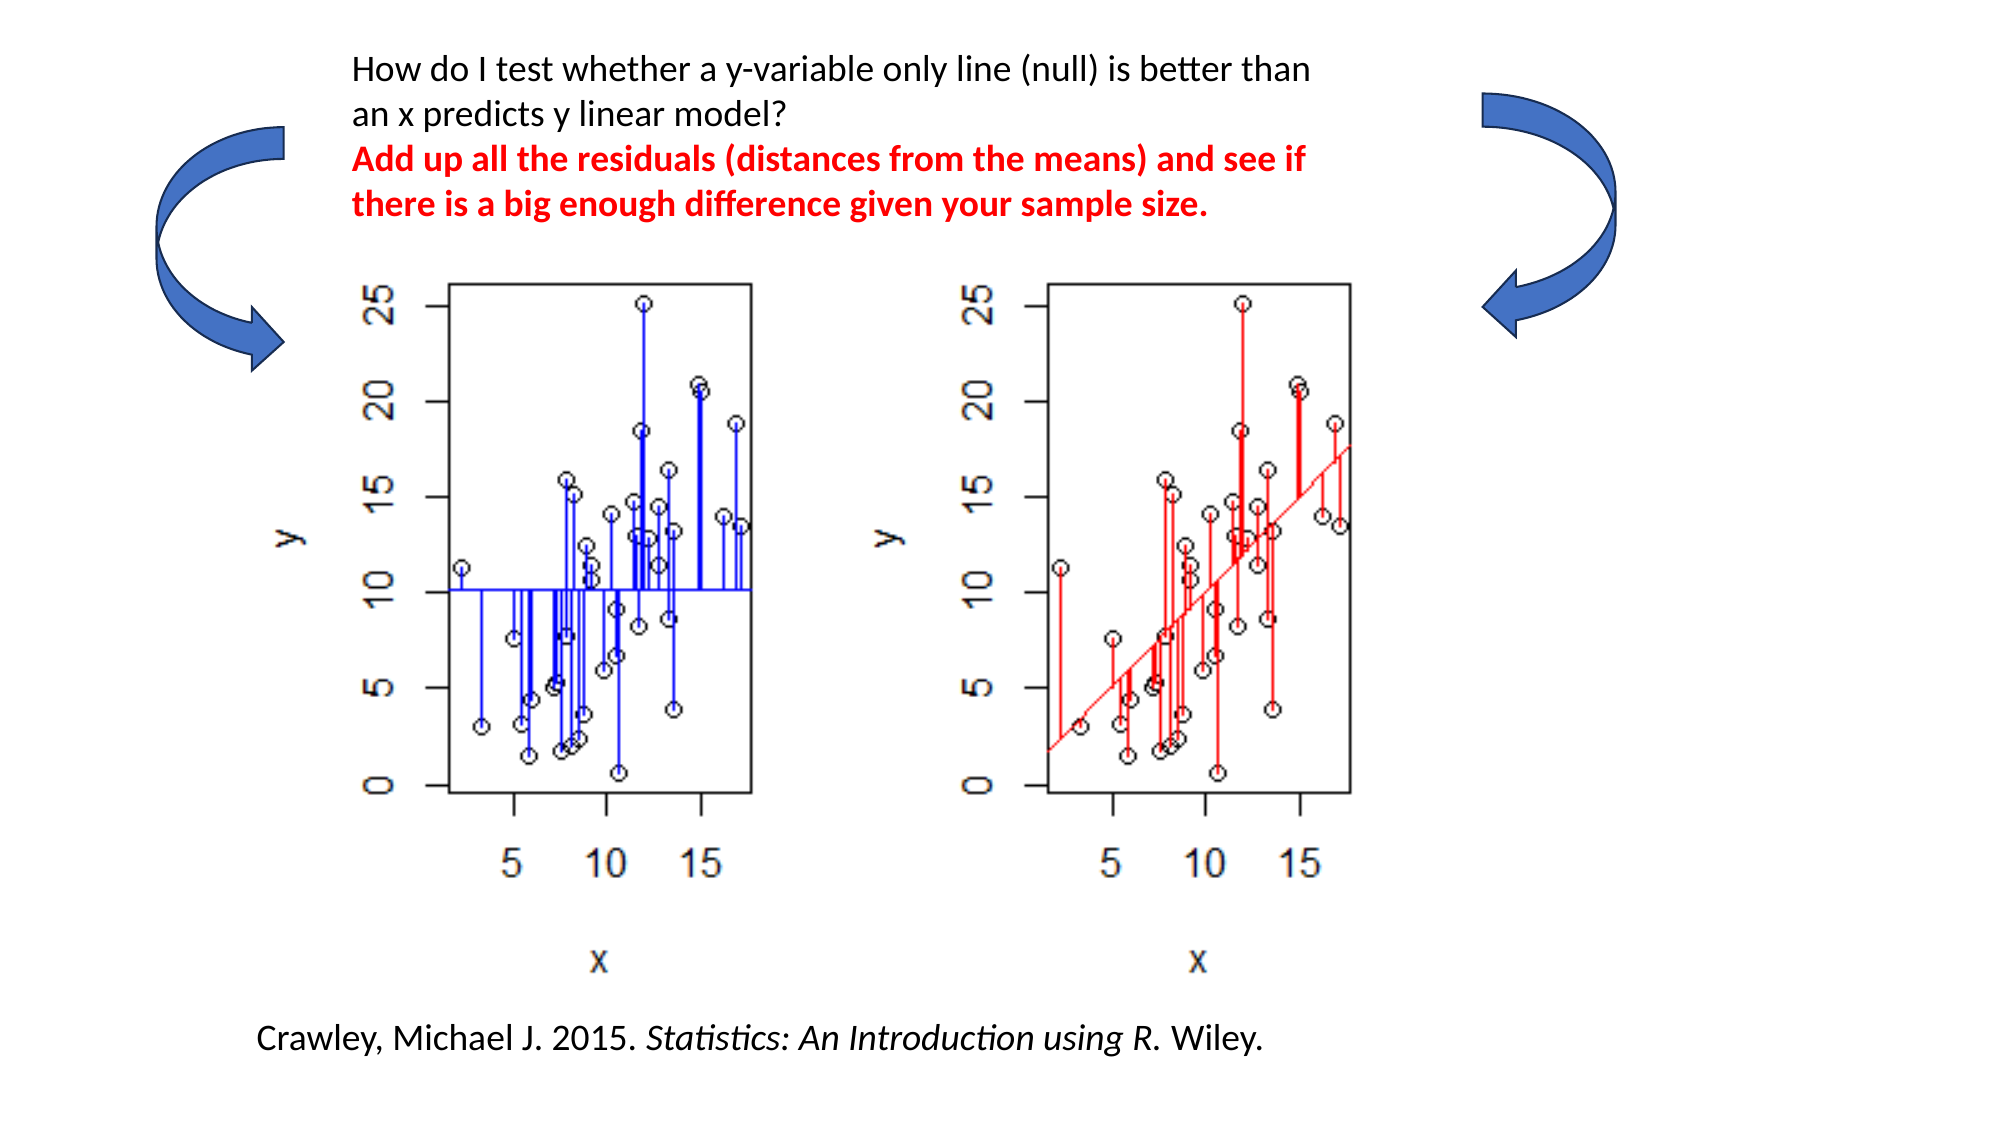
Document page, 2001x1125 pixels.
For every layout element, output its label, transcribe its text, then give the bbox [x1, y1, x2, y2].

picture [254, 93, 1452, 1005]
text_box [156, 127, 284, 371]
text_box [1482, 93, 1616, 338]
text_box Crawley, Michael J. 2015. Statistics: An Introduction using R. Wiley. [241, 1005, 1759, 1066]
text_box How do I test whether a y-variable only line (null) is better than an x predicts y linear model? Add up all the residuals (distances from the means) and see if there is a big enough difference given your sample size. [336, 36, 1373, 234]
